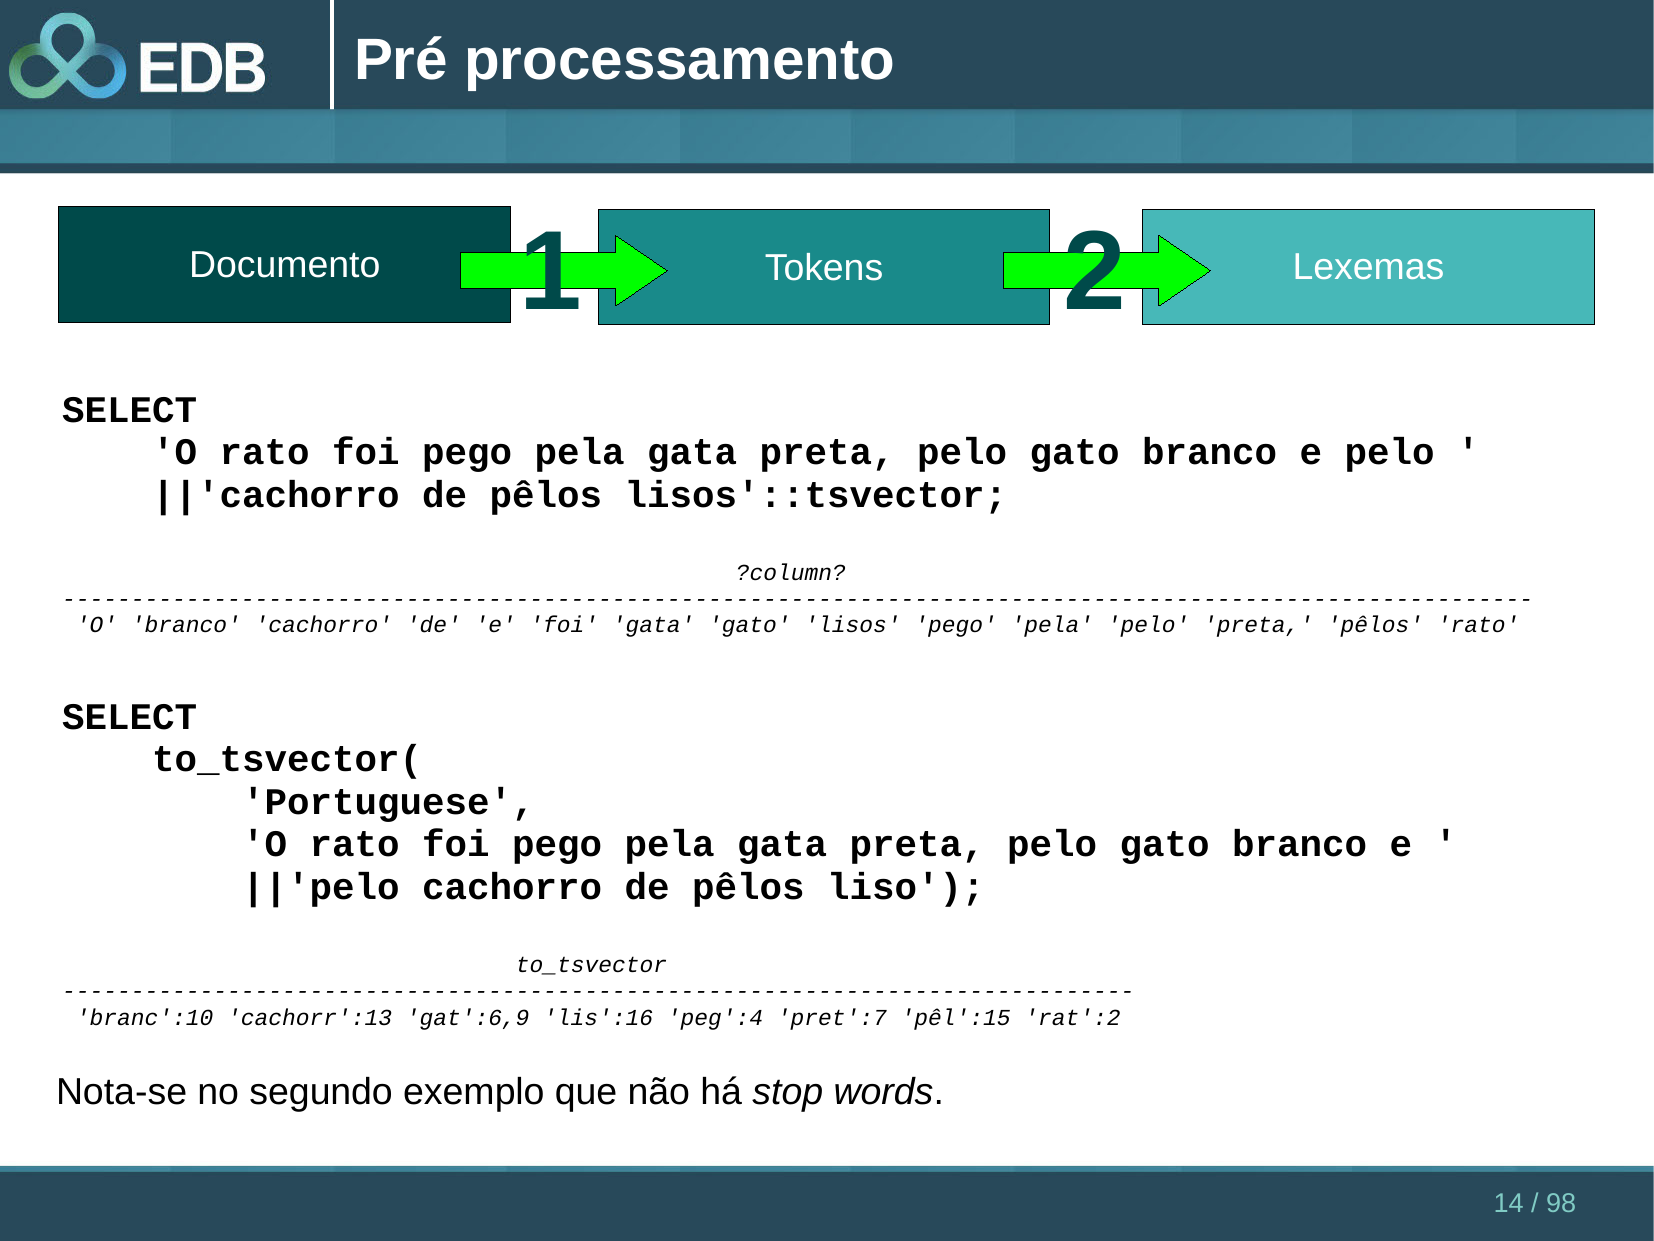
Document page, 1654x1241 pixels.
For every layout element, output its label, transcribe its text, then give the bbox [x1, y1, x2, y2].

text_box Documento [58, 206, 511, 323]
text_box 1 [561, 235, 668, 306]
text_box 2 [1091, 235, 1211, 306]
text_box 1 [460, 252, 545, 289]
title Pré processamento [354, 26, 1595, 92]
text_box SELECT to_tsvector( 'Portuguese', 'O rato foi pego pela gata preta, pelo gato branco e ' ||'pelo cachorro de pêlos liso'); to_tsvector ------------------------------------------------------------------------------ 'branc':10 'cachorr':13 'gat':6,9 'lis':16 'peg':4 'pret':7 'pêl':15 'rat':2 [47, 690, 1565, 1040]
text_box Nota-se no segundo exemplo que não há stop words. [41, 1062, 1388, 1132]
text_box 2 [1003, 252, 1104, 289]
picture [0, 0, 1654, 1241]
text_box SELECT 'O rato foi pego pela gata preta, pelo gato branco e pelo ' ||'cachorro de pêlos lisos'::tsvector; ?column? ----------------------------------------------------------------------------------------------------------- 'O' 'branco' 'cachorro' 'de' 'e' 'foi' 'gata' 'gato' 'lisos' 'pego' 'pela' 'pelo' 'preta,' 'pêlos' 'rato' [47, 383, 1565, 648]
text_box Lexemas [1142, 209, 1595, 325]
text_box Tokens [598, 209, 1050, 325]
